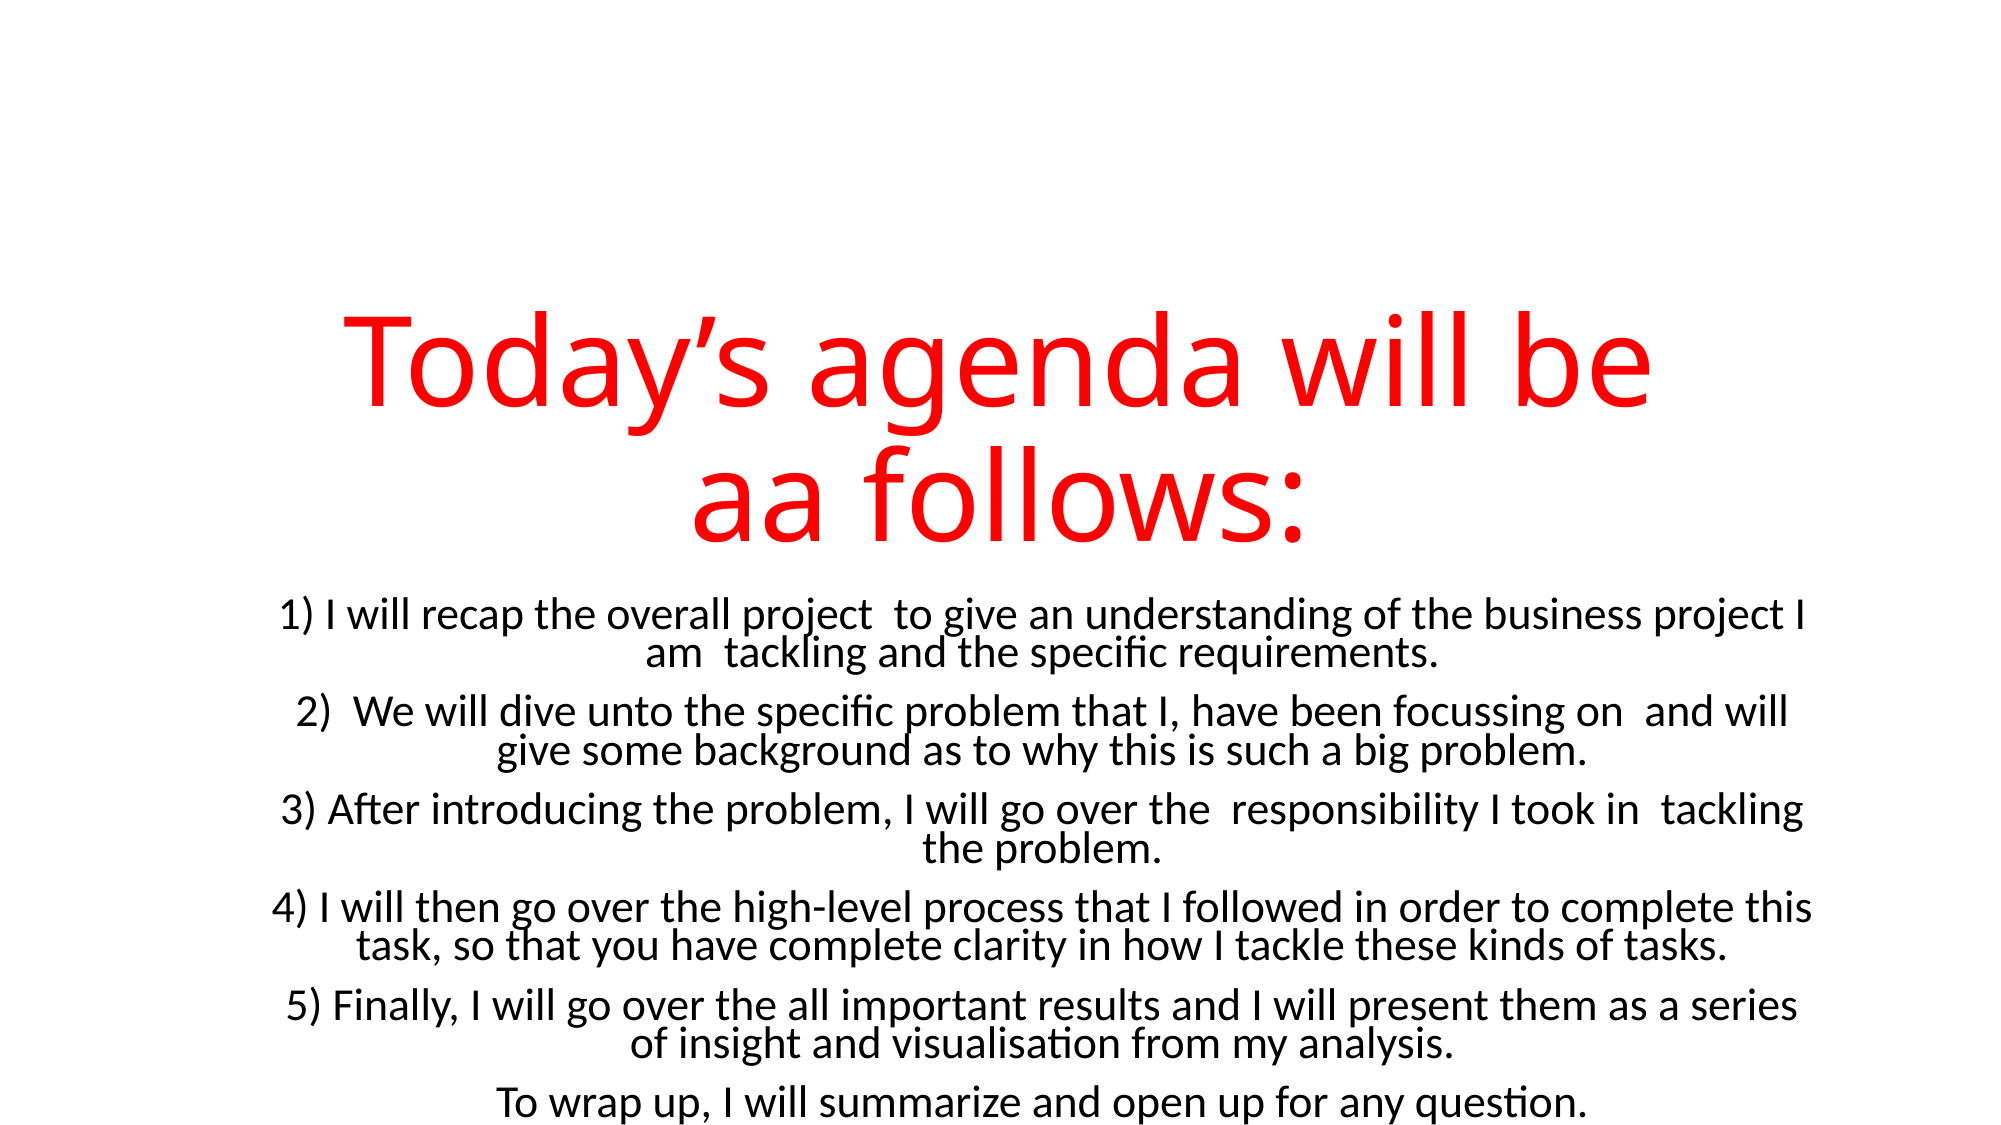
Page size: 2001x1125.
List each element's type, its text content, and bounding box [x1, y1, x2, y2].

subtitle 1) I will recap the overall project to give an understanding of the business project I am tackling and the specific requirements. 2) We will dive unto the specific problem that I, have been focussing on and will give some background as to why this is such a big problem. 3) After introducing the problem, I will go over the responsibility I took in tackling the problem. 4) I will then go over the high-level process that I followed in order to complete this task, so that you have complete clarity in how I tackle these kinds of tasks. 5) Finally, I will go over the all important results and I will present them as a series of insight and visualisation from my analysis. To wrap up, I will summarize and open up for any question. [249, 590, 1836, 1125]
title Today’s agenda will be aa follows: [249, 184, 1750, 576]
